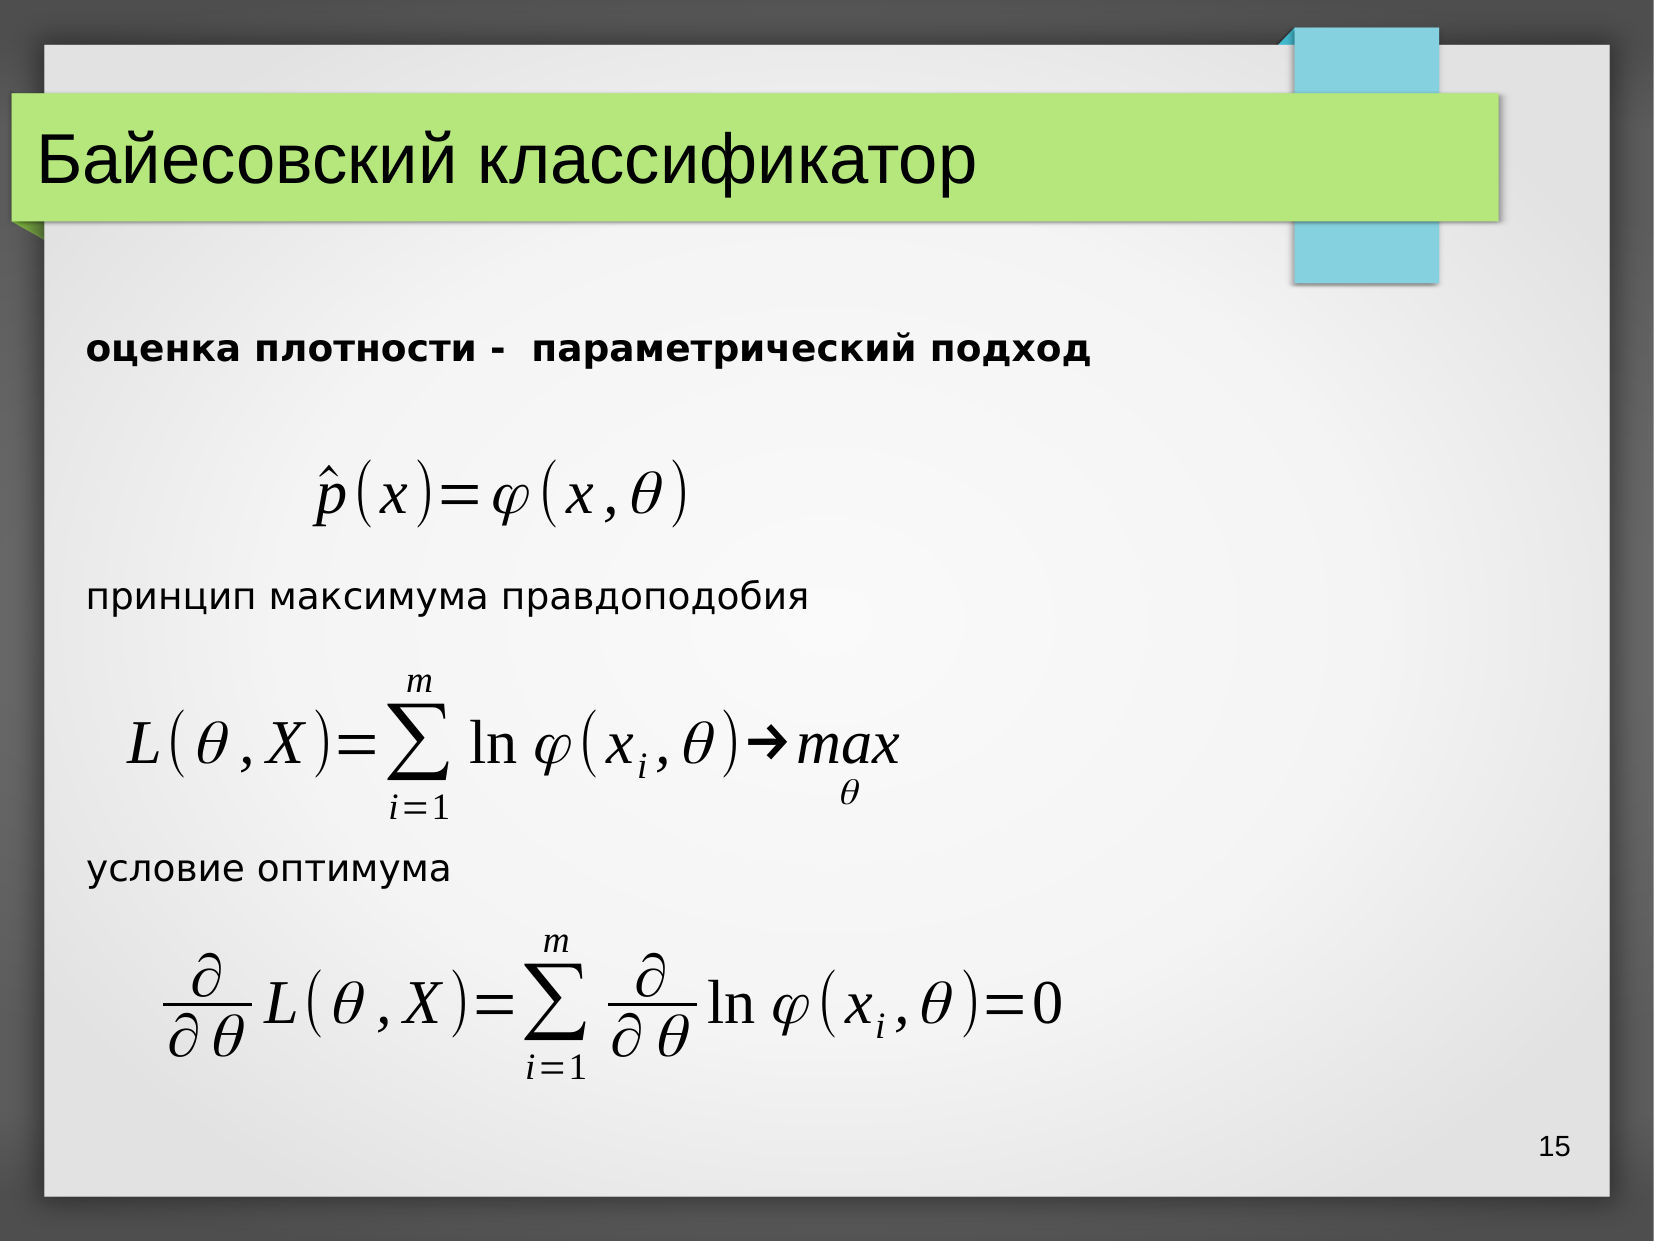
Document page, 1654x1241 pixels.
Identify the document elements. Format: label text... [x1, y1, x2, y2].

text_box условие оптимума [71, 839, 886, 900]
chart [303, 456, 697, 532]
title Байесовский классификатор [35, 118, 1489, 200]
text_box принцип максимума правдоподобия [70, 567, 886, 628]
picture [0, 0, 1654, 1241]
chart [153, 918, 1071, 1087]
chart [118, 658, 910, 827]
text_box оценка плотности - параметрический подход [70, 318, 1548, 425]
